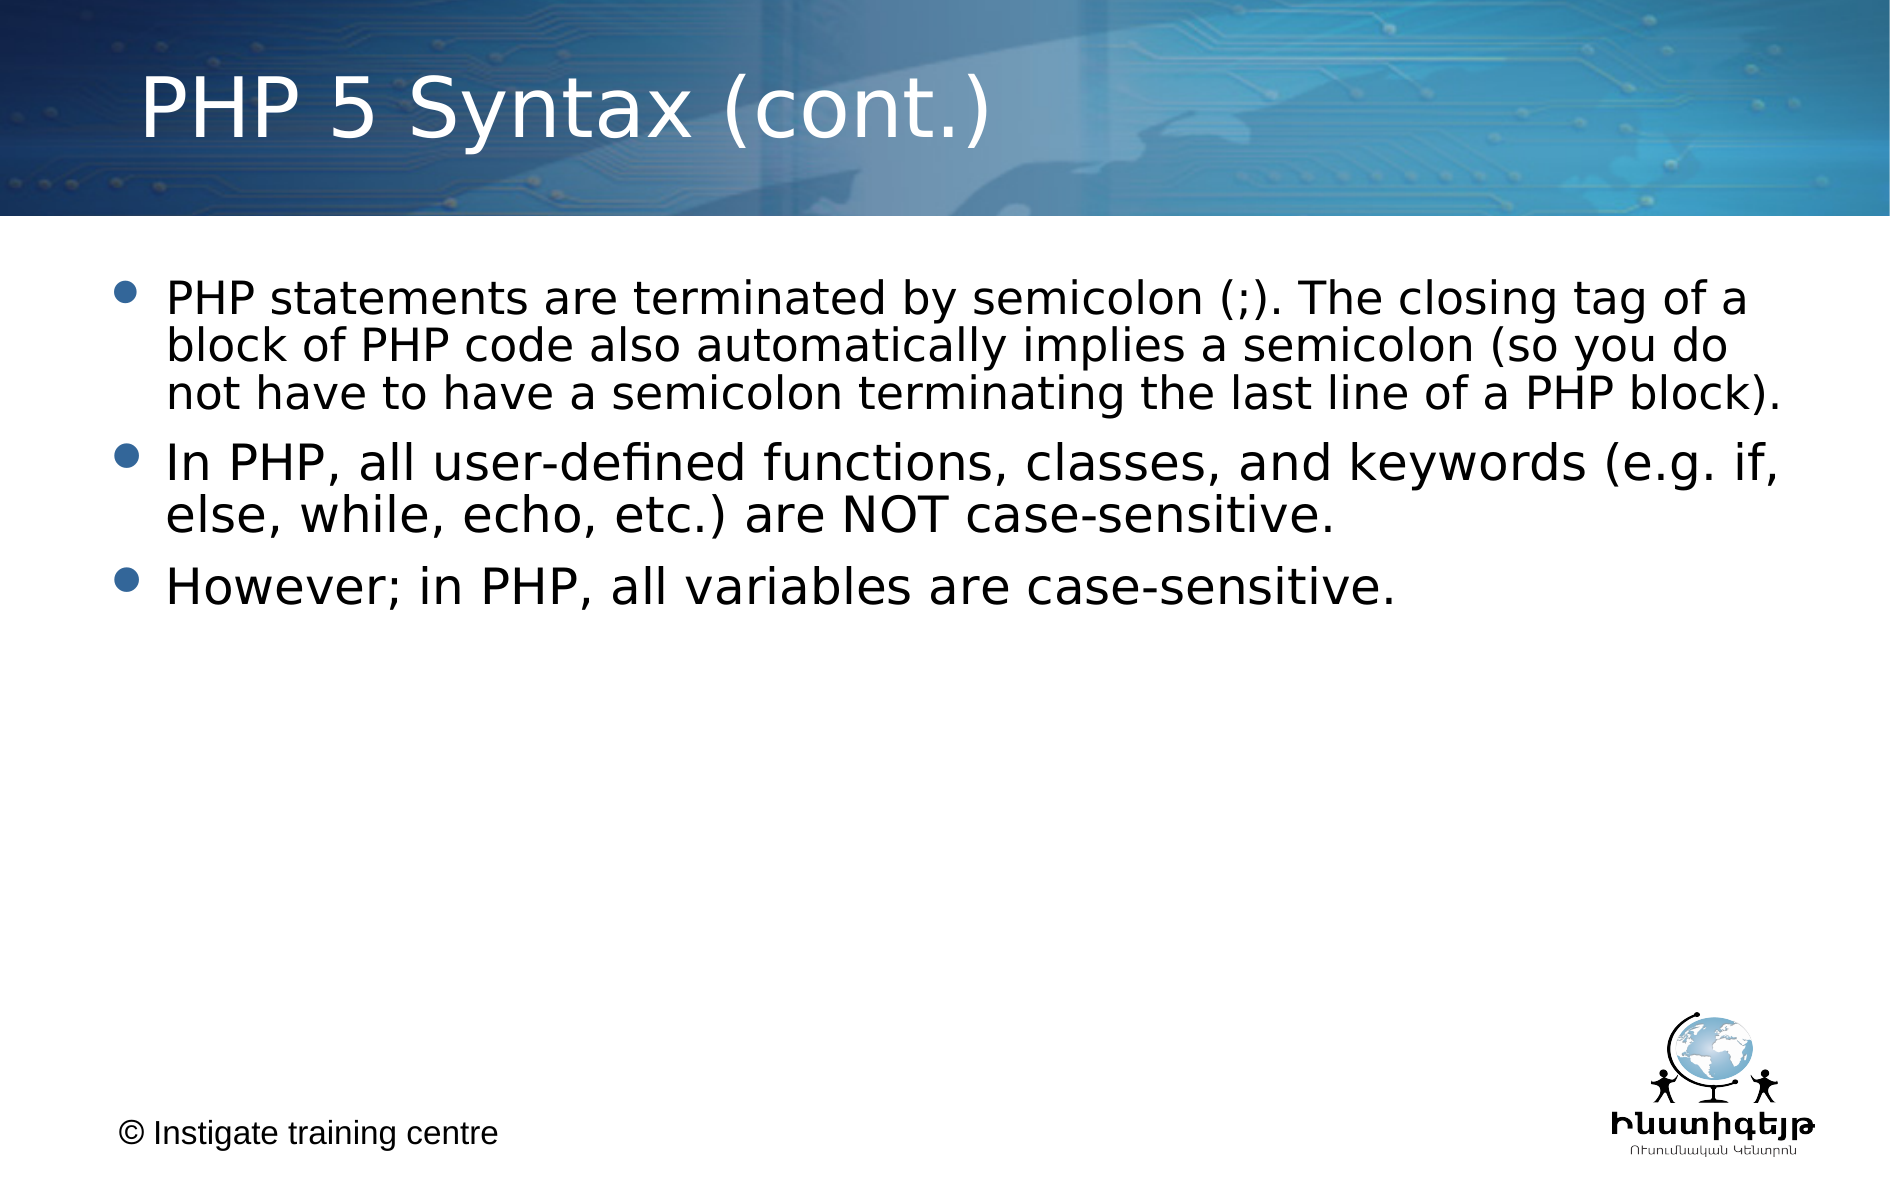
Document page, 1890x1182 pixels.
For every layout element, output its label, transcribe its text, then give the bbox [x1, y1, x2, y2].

list PHP statements are terminated by semicolon (;). The closing tag of a block of PHP code also automatically implies a semicolon (so you do not have to have a semicolon terminating the last line of a PHP block). In PHP, all user-defined functions, classes, and keywords (e.g. if, else, while, echo, etc.) are NOT case-sensitive. However; in PHP, all variables are case-sensitive. [110, 276, 1801, 290]
picture [1612, 1012, 1815, 1157]
picture [0, 0, 1890, 216]
